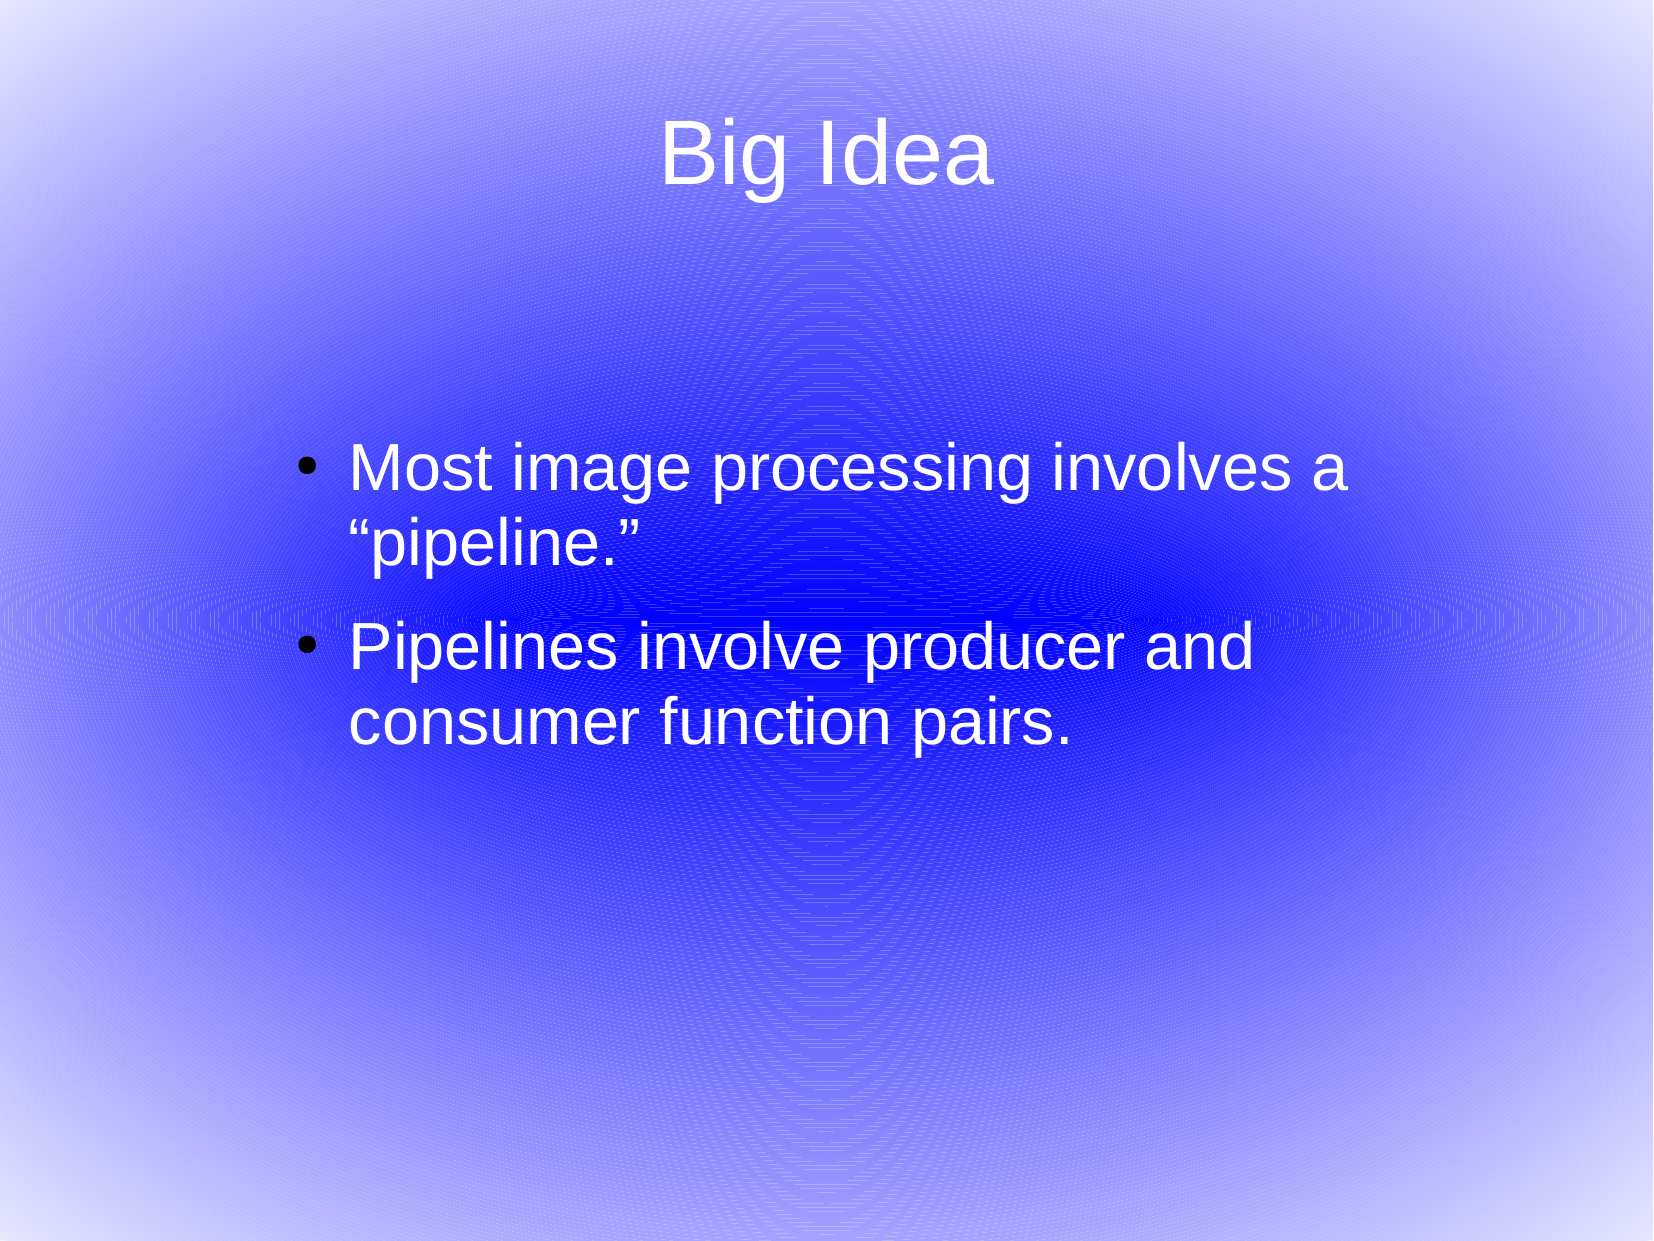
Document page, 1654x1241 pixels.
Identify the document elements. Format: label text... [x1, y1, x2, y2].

list Most image processing involves a “pipeline.” Pipelines involve producer and consumer function pairs. [277, 430, 1441, 916]
title Big Idea [82, 49, 1571, 257]
